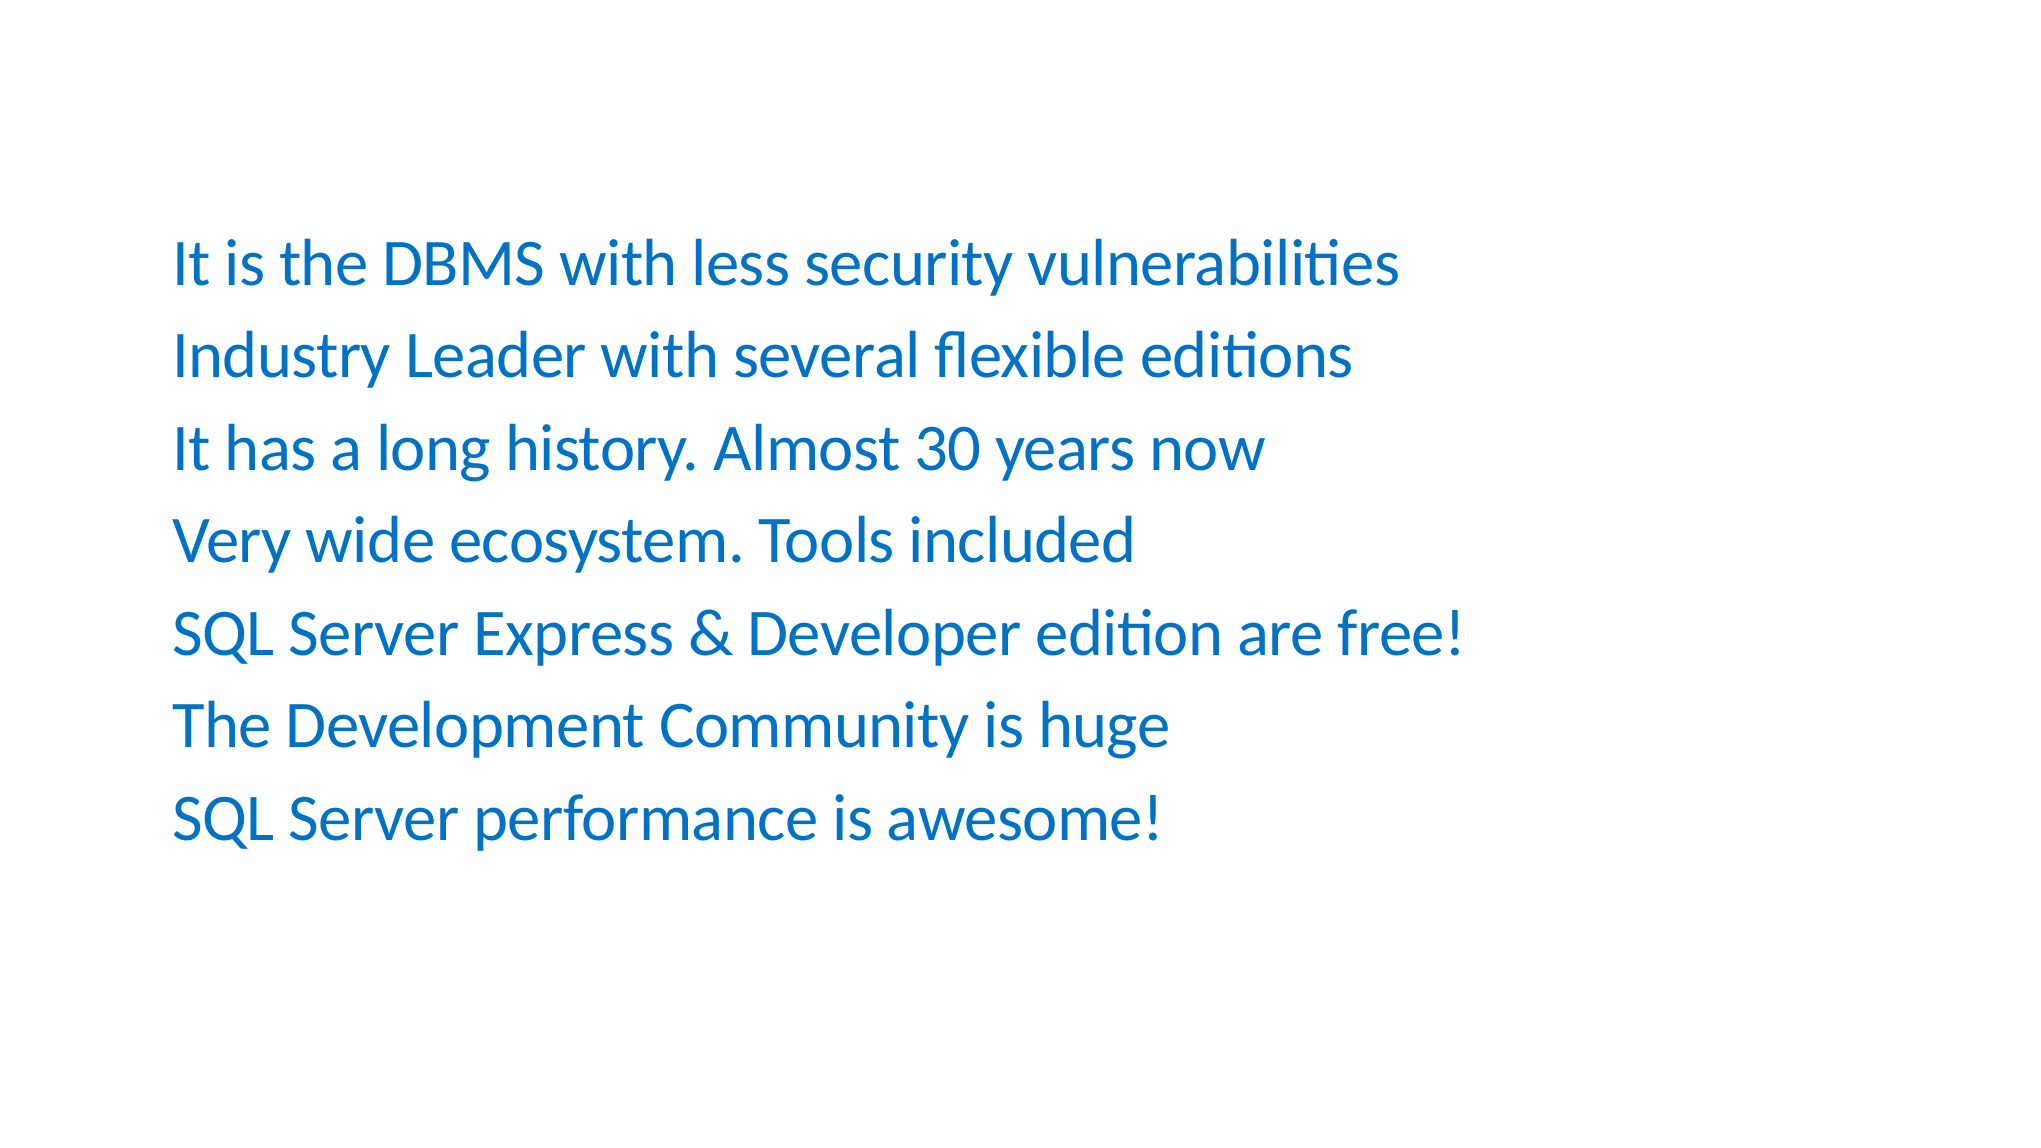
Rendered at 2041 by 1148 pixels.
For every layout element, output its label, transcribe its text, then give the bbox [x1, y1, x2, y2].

list It is the DBMS with less security vulnerabilities Industry Leader with several flexible editions It has a long history. Almost 30 years now Very wide ecosystem. Tools included SQL Server Express & Developer edition are free! The Development Community is huge SQL Server performance is awesome! [157, 211, 1795, 936]
